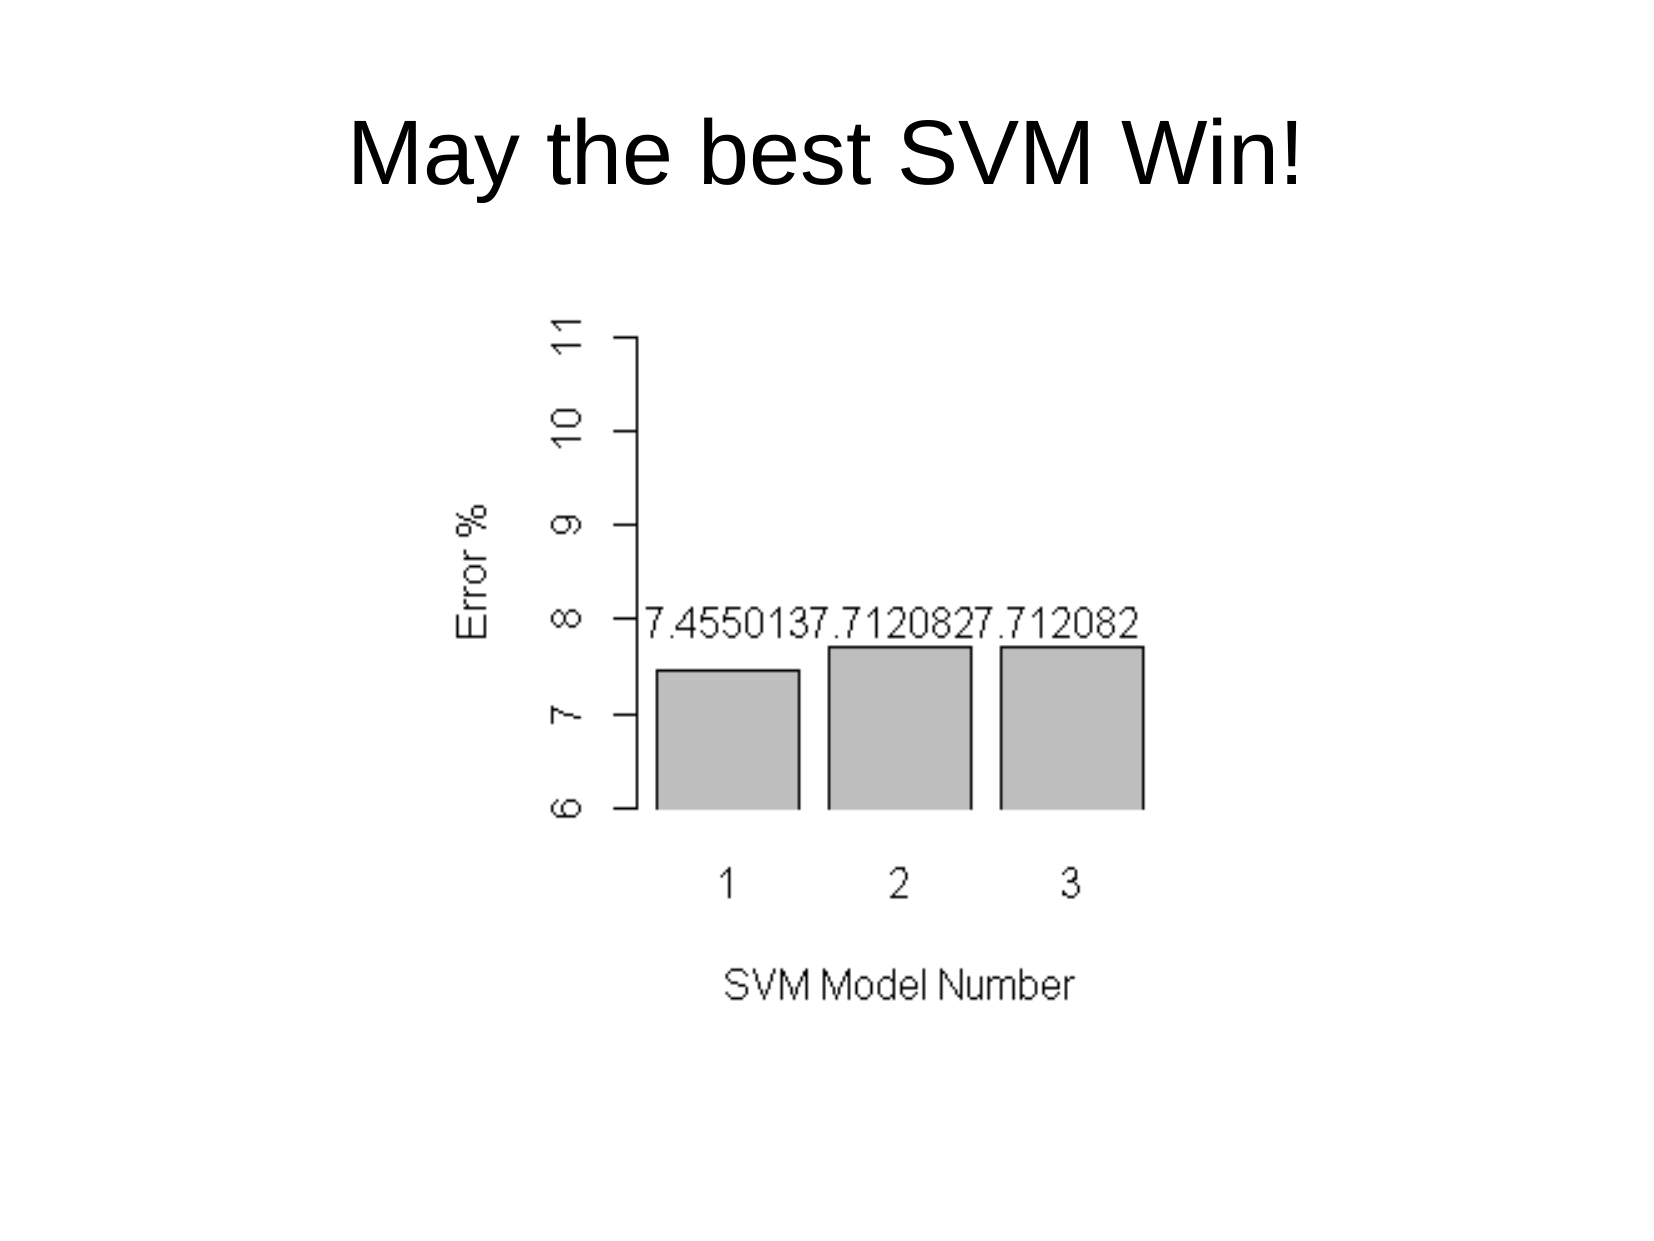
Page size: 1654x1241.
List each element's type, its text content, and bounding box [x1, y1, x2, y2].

picture [442, 257, 1265, 1063]
title May the best SVM Win! [82, 49, 1571, 257]
